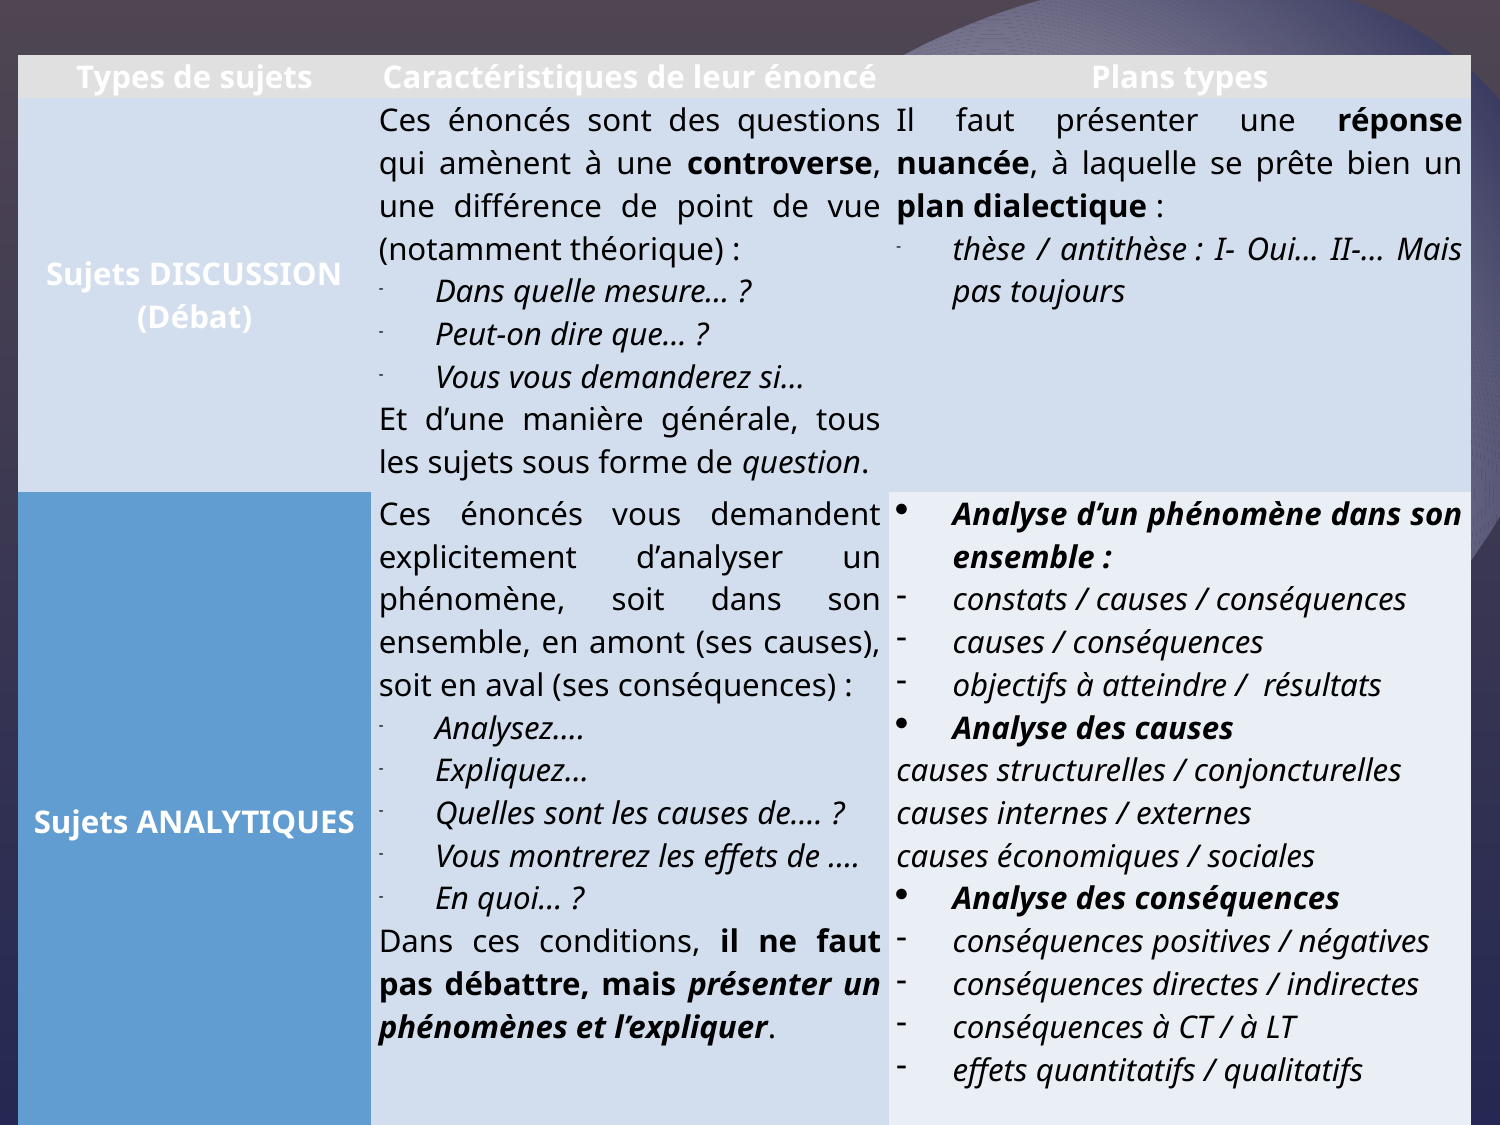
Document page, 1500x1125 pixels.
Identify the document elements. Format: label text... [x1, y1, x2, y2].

table_cell Ces énoncés vous demandent explicitement d’analyser un phénomène, soit dans son ensemble, en amont (ses causes), soit en aval (ses conséquences) : Analysez…. Expliquez… Quelles sont les causes de…. ? Vous montrerez les effets de …. En quoi… ? Dans ces conditions, il ne faut pas débattre, mais présenter un phénomènes et l’expliquer. [371, 950, 889, 1125]
table_cell Il faut présenter une réponse nuancée, à laquelle se prête bien un plan dialectique : thèse / antithèse : I- Oui… II-… Mais pas toujours [889, 98, 1471, 492]
table_cell Ces énoncés sont des questions qui amènent à une controverse, une différence de point de vue (notamment théorique) : Dans quelle mesure… ? Peut-on dire que… ? Vous vous demanderez si… Et d’une manière générale, tous les sujets sous forme de question. [371, 98, 889, 492]
table_header Caractéristiques de leur énoncé [371, 55, 889, 98]
table_cell Analyse d’un phénomène dans son ensemble : constats / causes / conséquences causes / conséquences objectifs à atteindre / résultats Analyse des causes causes structurelles / conjoncturelles causes internes / externes causes économiques / sociales Analyse des conséquences conséquences positives / négatives conséquences directes / indirectes conséquences à CT / à LT effets quantitatifs / qualitatifs [889, 492, 1471, 1125]
table_cell Sujets DISCUSSION (Débat) [18, 98, 371, 492]
table_cell Ces énoncés vous demandent explicitement d’analyser un phénomène, soit dans son ensemble, en amont (ses causes), soit en aval (ses conséquences) : Analysez…. Expliquez… Quelles sont les causes de…. ? Vous montrerez les effets de …. En quoi… ? Dans ces conditions, il ne faut pas débattre, mais présenter un phénomènes et l’expliquer. [371, 492, 889, 800]
table_header Plans types [889, 55, 1471, 98]
table_cell Sujets ANALYTIQUES [18, 492, 371, 1125]
title [127, 800, 1365, 950]
table_header Types de sujets [18, 55, 371, 98]
